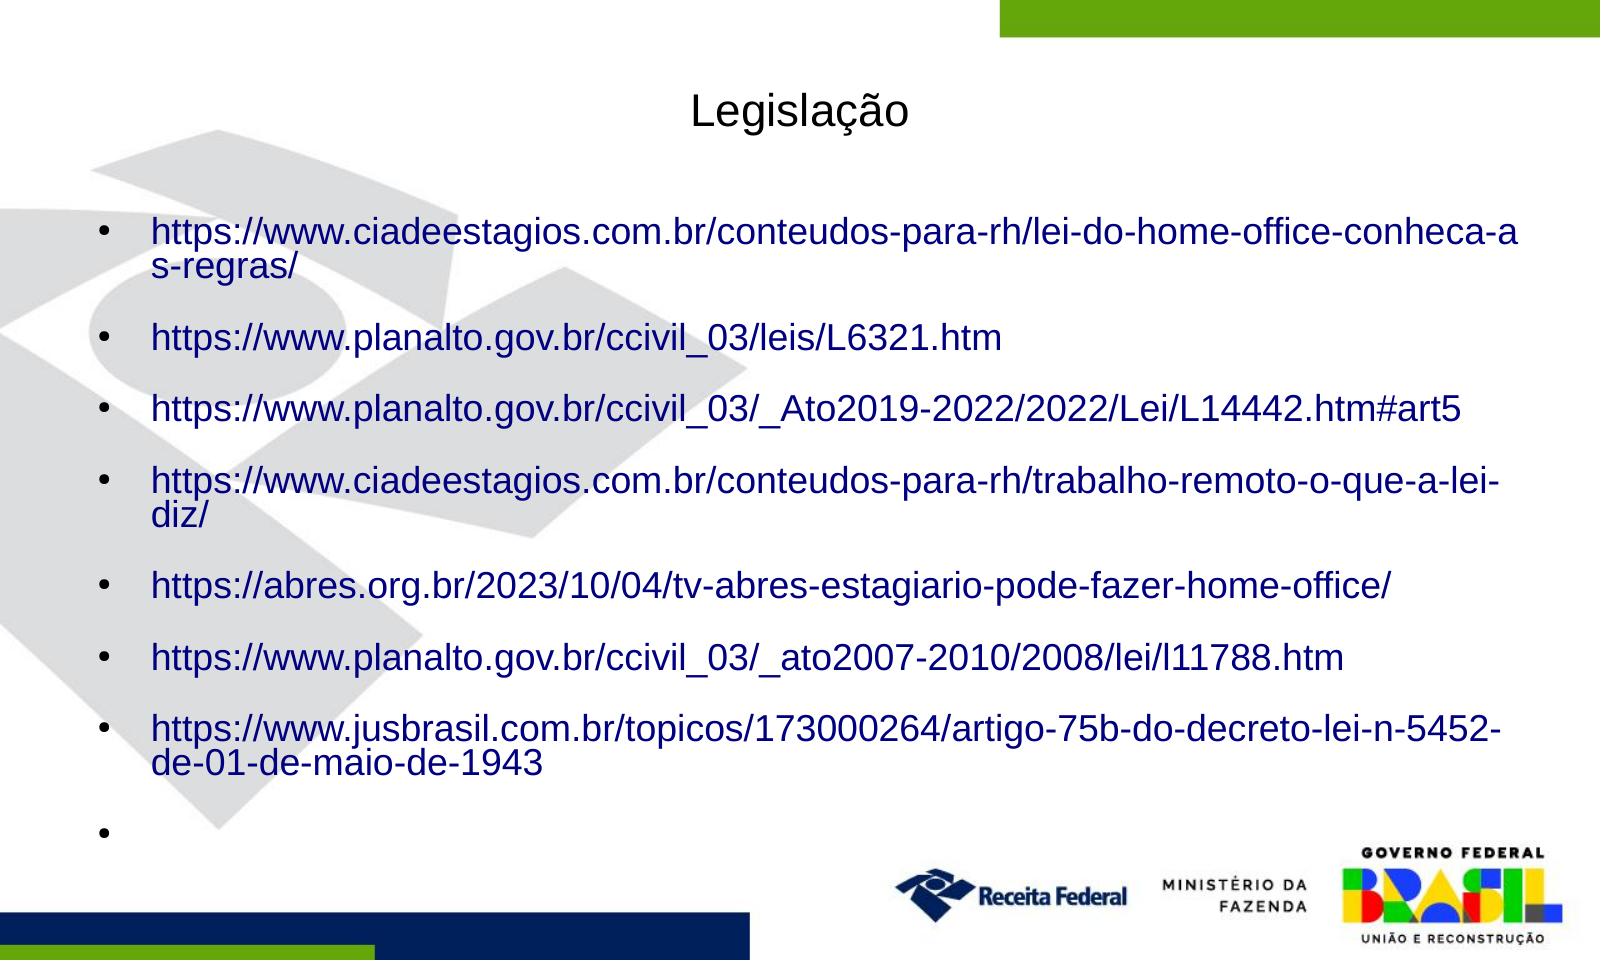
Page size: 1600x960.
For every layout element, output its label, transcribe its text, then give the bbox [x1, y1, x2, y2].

picture [0, 0, 1600, 960]
title Legislação [79, 35, 1520, 187]
list https://www.ciadeestagios.com.br/conteudos-para-rh/lei-do-home-office-conheca-as-regras/ https://www.planalto.gov.br/ccivil_03/leis/L6321.htm https://www.planalto.gov.br/ccivil_03/_Ato2019-2022/2022/Lei/L14442.htm#art5 https://www.ciadeestagios.com.br/conteudos-para-rh/trabalho-remoto-o-que-a-lei-diz/ https://abres.org.br/2023/10/04/tv-abres-estagiario-pode-fazer-home-office/ https://www.planalto.gov.br/ccivil_03/_ato2007-2010/2008/lei/l11788.htm https://www.jusbrasil.com.br/topicos/173000264/artigo-75b-do-decreto-lei-n-5452-de-01-de-maio-de-1943 [79, 210, 1520, 734]
